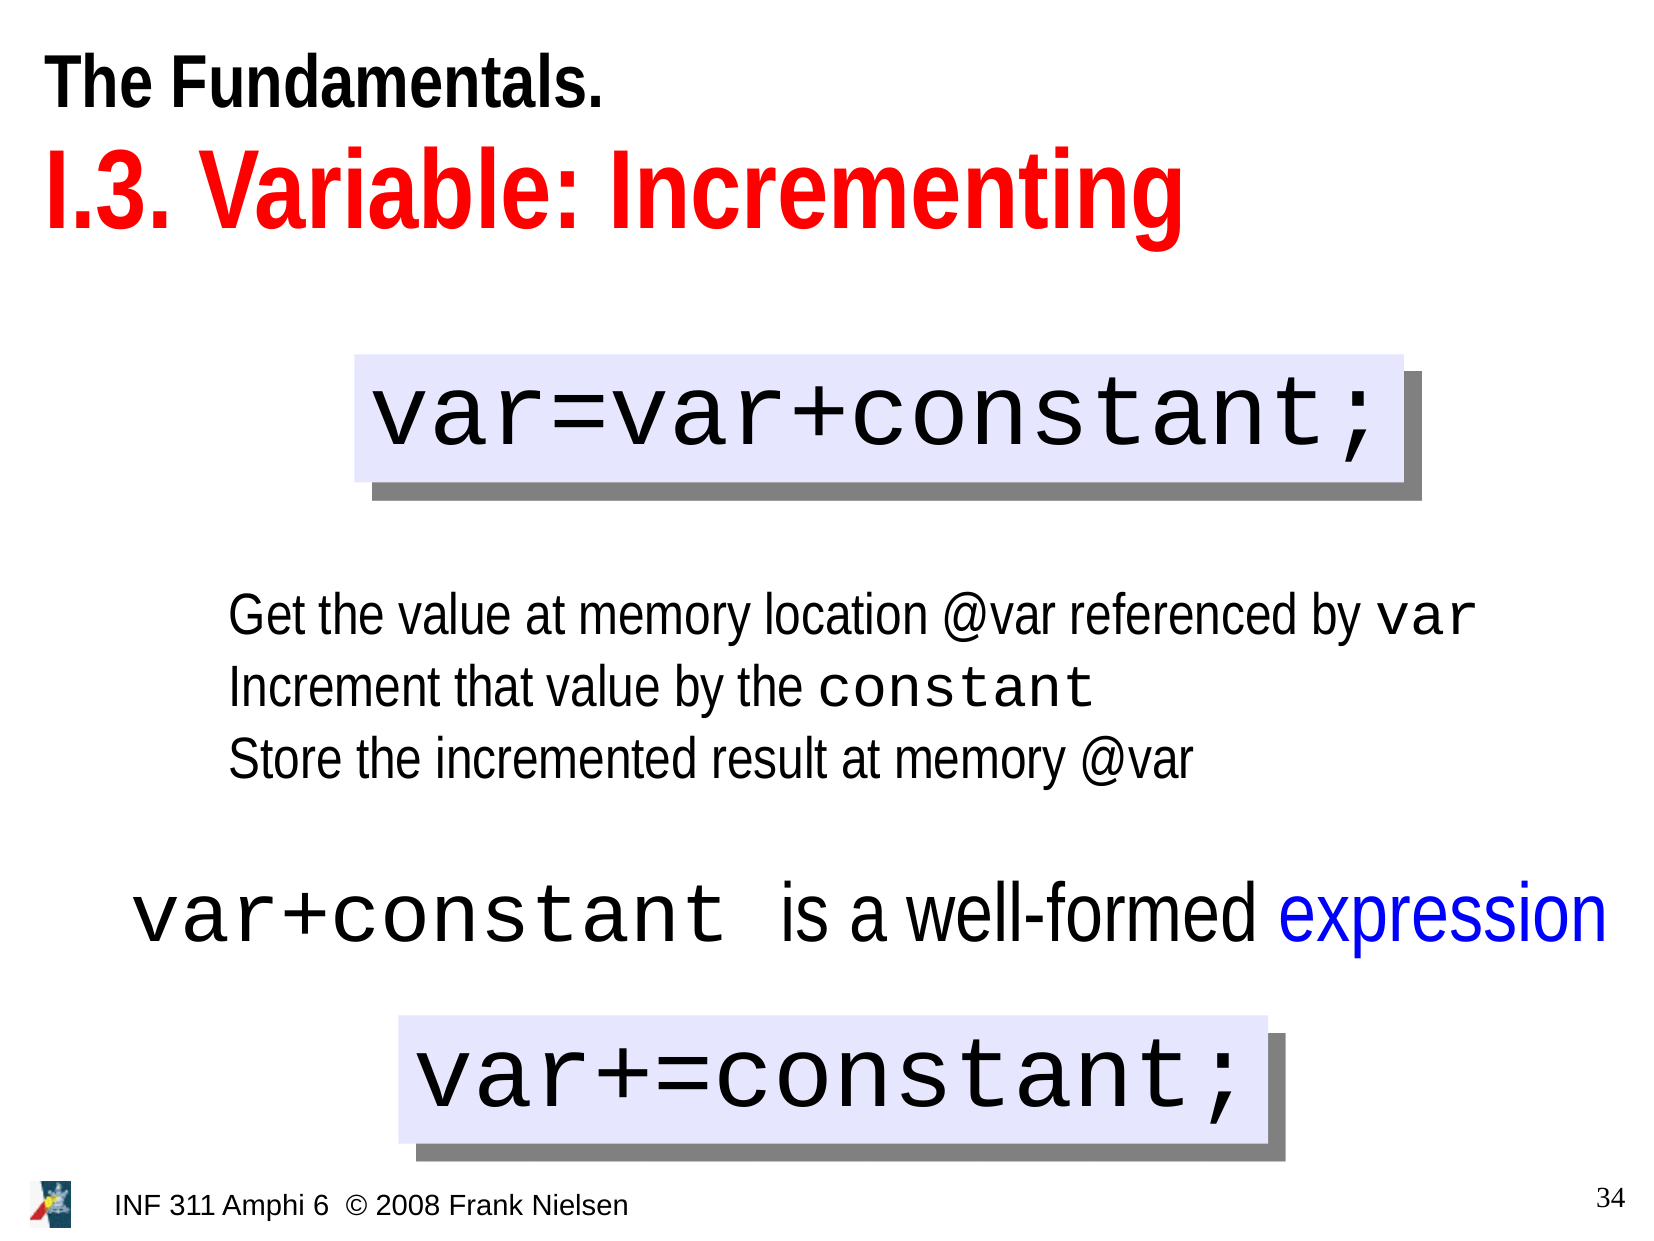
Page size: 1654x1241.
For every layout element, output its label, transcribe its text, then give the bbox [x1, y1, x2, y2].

picture [29, 1181, 71, 1228]
text_box var=var+constant; [354, 354, 1404, 483]
text_box The Fundamentals. I.3. Variable: Incrementing [29, 29, 1203, 259]
text_box var+constant is a well-formed expression [116, 856, 1625, 973]
text_box var+=constant; [398, 1015, 1269, 1144]
text_box Get the value at memory location @var referenced by var Increment that value by the constant Store the incremented result at memory @var [200, 572, 1517, 794]
